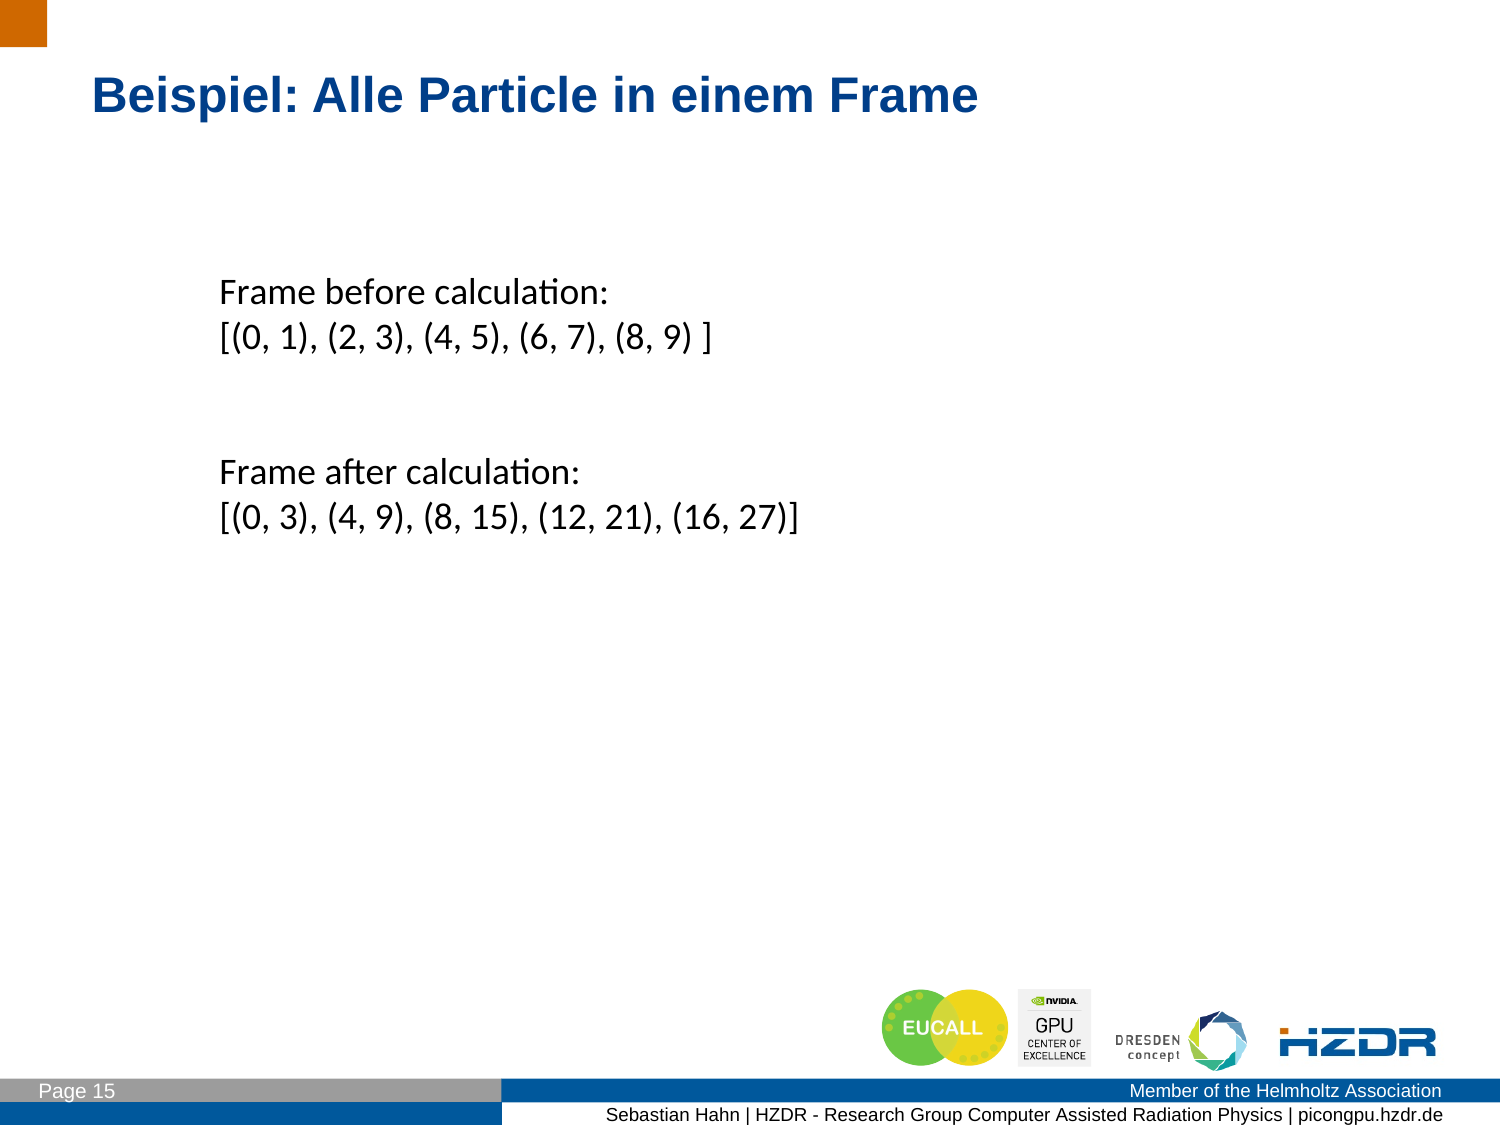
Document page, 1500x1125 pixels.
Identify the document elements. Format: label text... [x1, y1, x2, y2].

picture [1116, 1011, 1247, 1071]
picture [1257, 1011, 1453, 1073]
list Beispiel: Alle Particle in einem Frame [76, 54, 1424, 209]
text_box Frame before calculation: [(0, 1), (2, 3), (4, 5), (6, 7), (8, 9) ] Frame after calculation: [(0, 3), (4, 9), (8, 15), (12, 21), (16, 27)] [204, 259, 1500, 590]
picture [874, 980, 1099, 1075]
